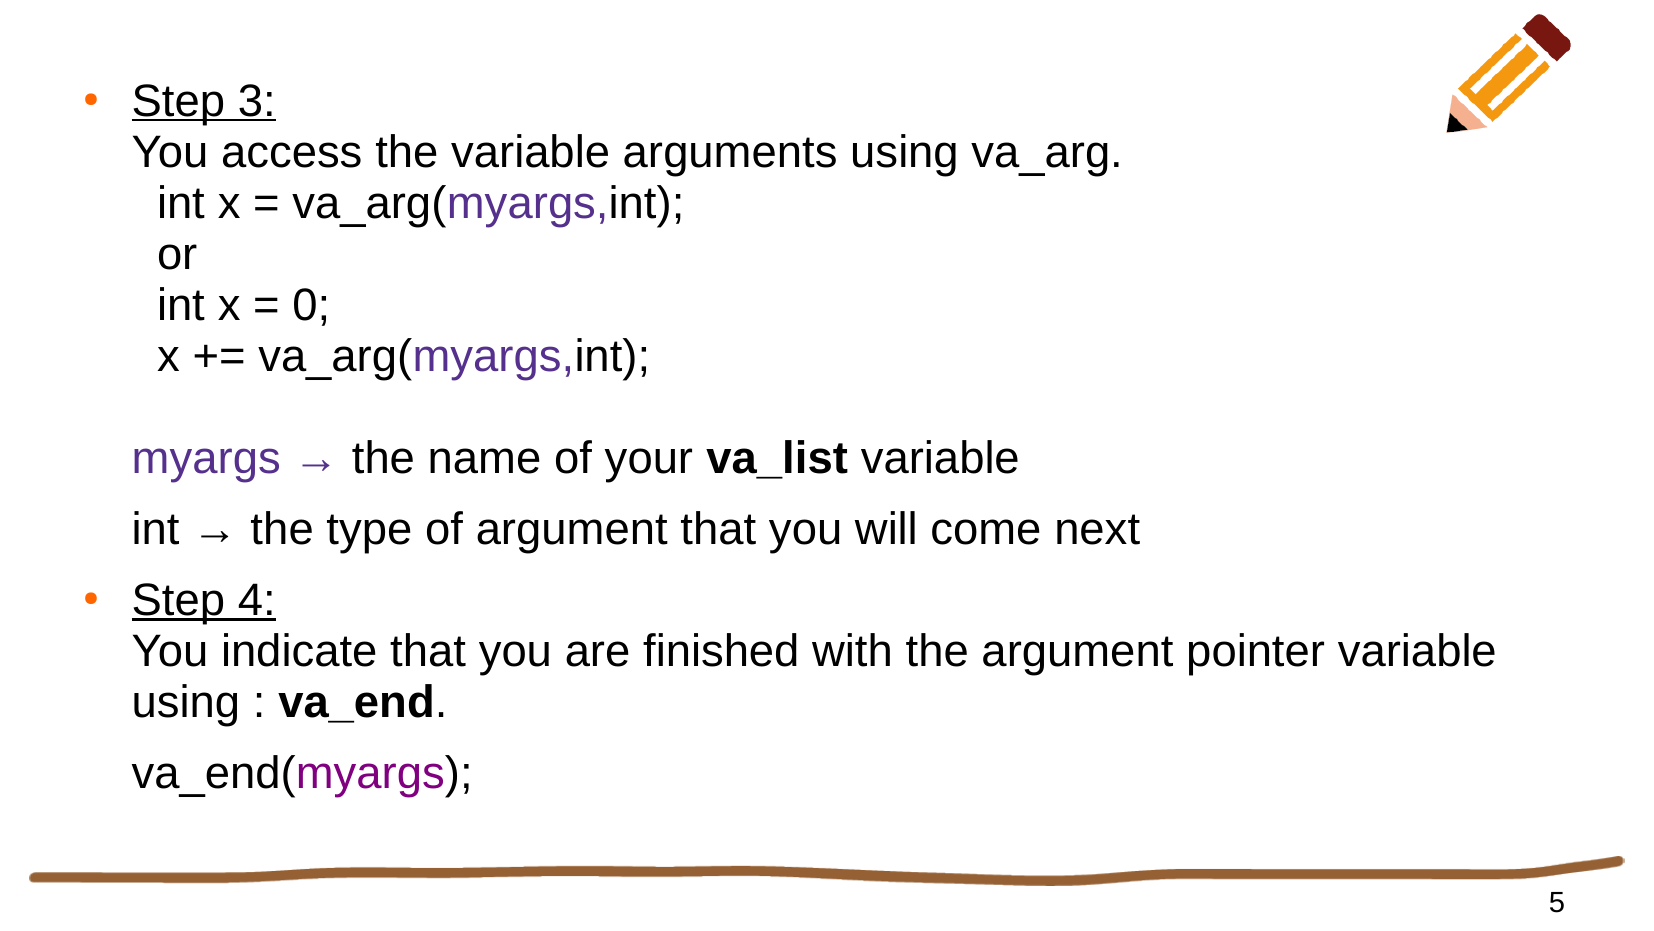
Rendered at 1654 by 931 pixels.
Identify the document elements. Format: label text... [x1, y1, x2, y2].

picture [29, 856, 1625, 886]
list Step 3: You access the variable arguments using va_arg. int x = va_arg(myargs,int); or int x = 0; x += va_arg(myargs,int); myargs → the name of your va_list variable int → the type of argument that you will come next Step 4: You indicate that you are finished with the argument pointer variable using : va_end. va_end(myargs); [67, 75, 1576, 800]
picture [1446, 14, 1571, 75]
